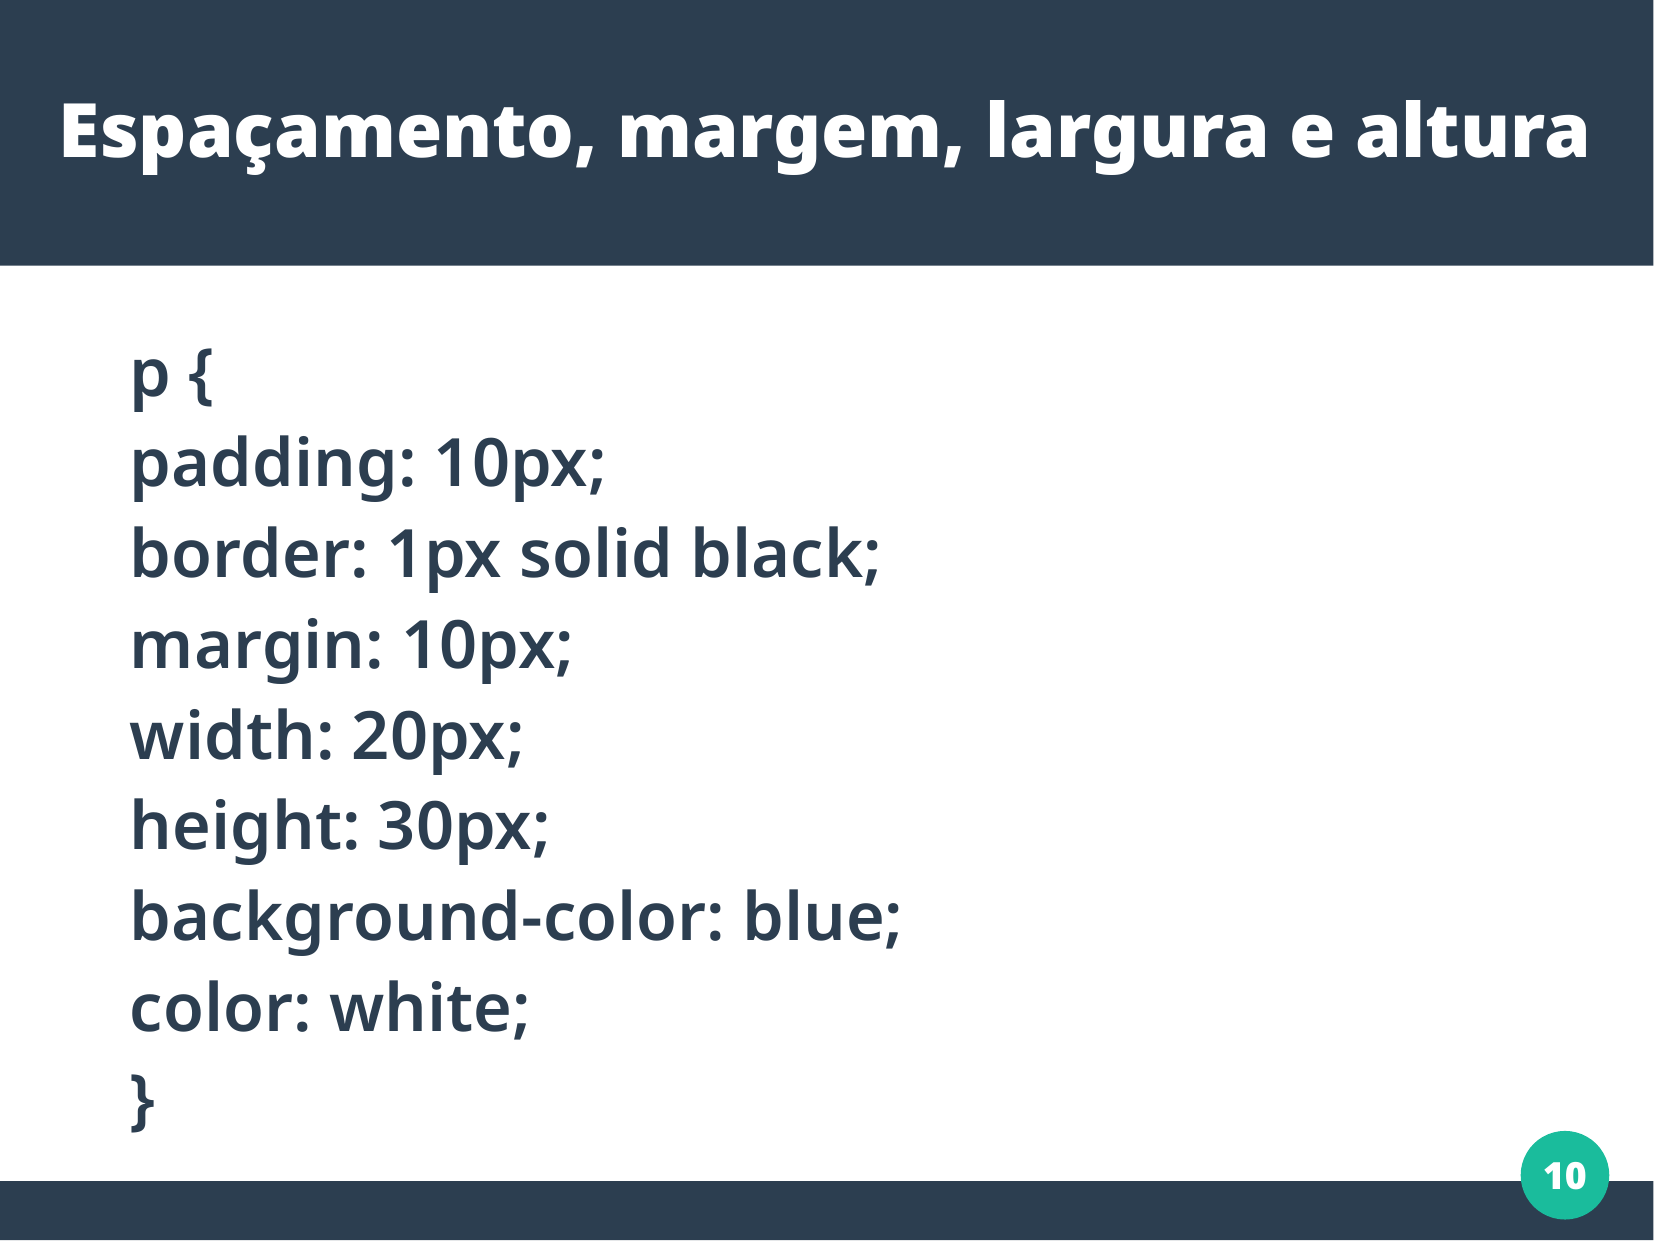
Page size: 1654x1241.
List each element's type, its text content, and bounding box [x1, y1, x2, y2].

list p { padding: 10px; border: 1px solid black; margin: 10px; width: 20px; height: 30px; background-color: blue; color: white; } [59, 324, 1595, 1152]
title Espaçamento, margem, largura e altura [59, 49, 1595, 207]
